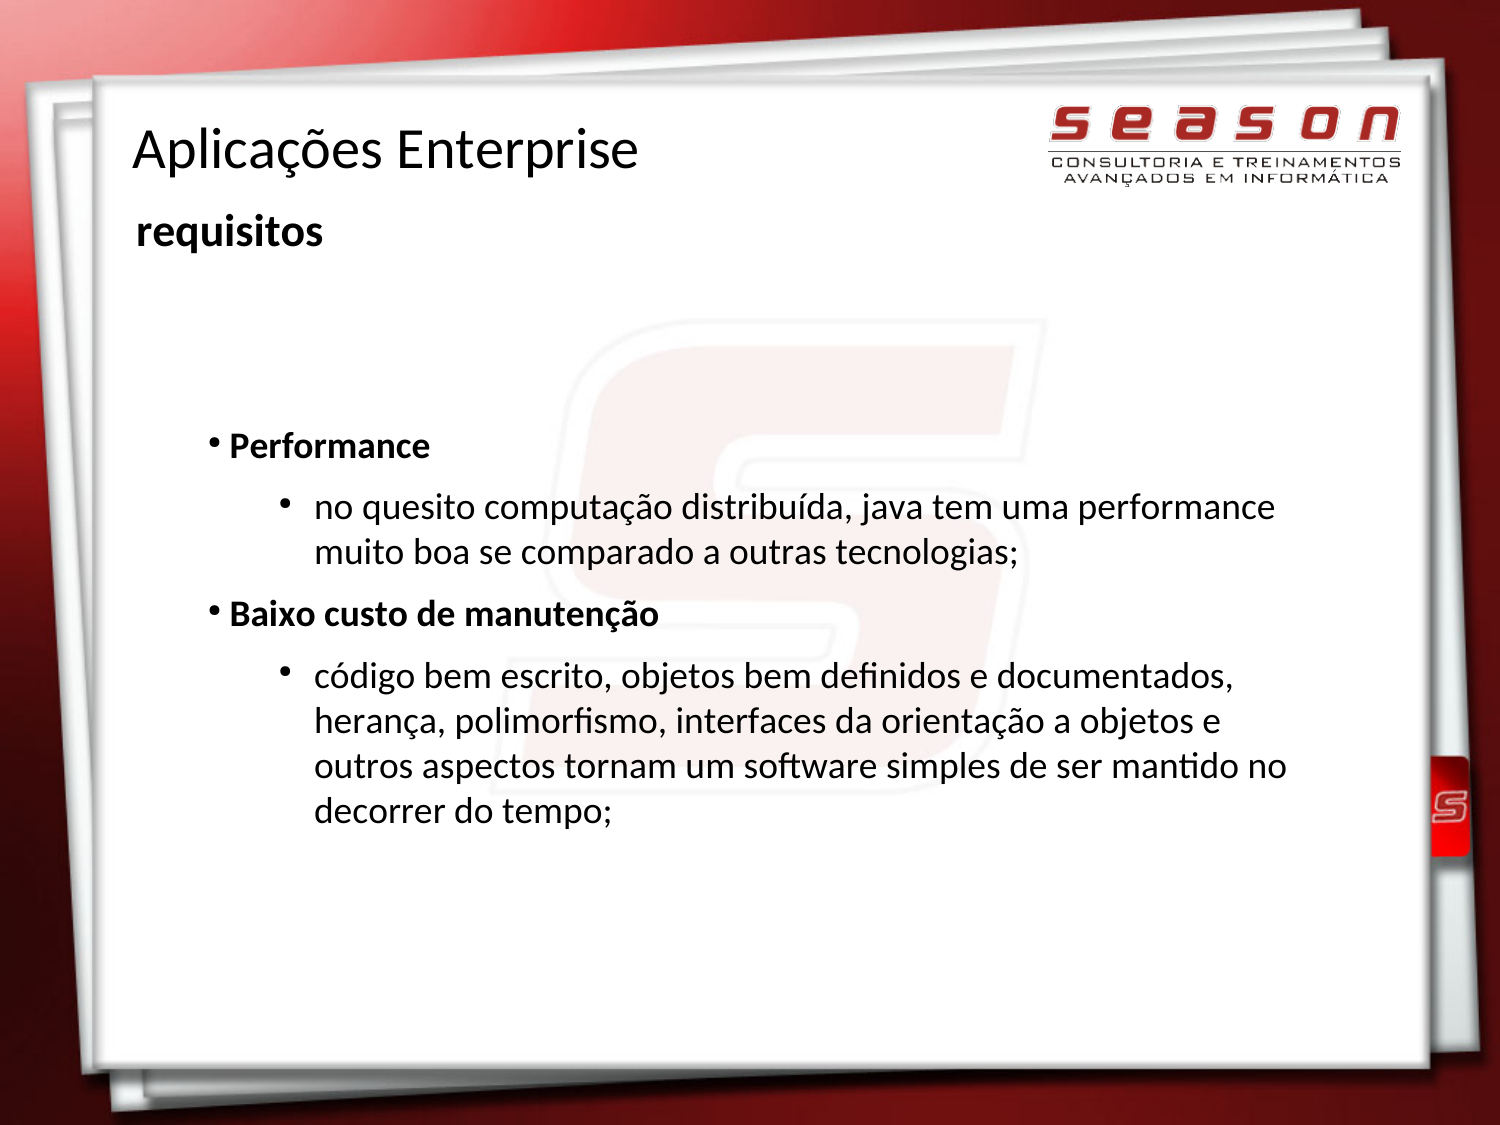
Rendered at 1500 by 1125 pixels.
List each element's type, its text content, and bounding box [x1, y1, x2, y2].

text_box Performance no quesito computação distribuída, java tem uma performance muito boa se comparado a outras tecnologias; Baixo custo de manutenção código bem escrito, objetos bem definidos e documentados, herança, polimorfismo, interfaces da orientação a objetos e outros aspectos tornam um software simples de ser mantido no decorrer do tempo; [207, 357, 1328, 894]
title Aplicações Enterprise [118, 33, 1394, 257]
text_box requisitos [119, 200, 1240, 256]
picture [0, 0, 1500, 1125]
